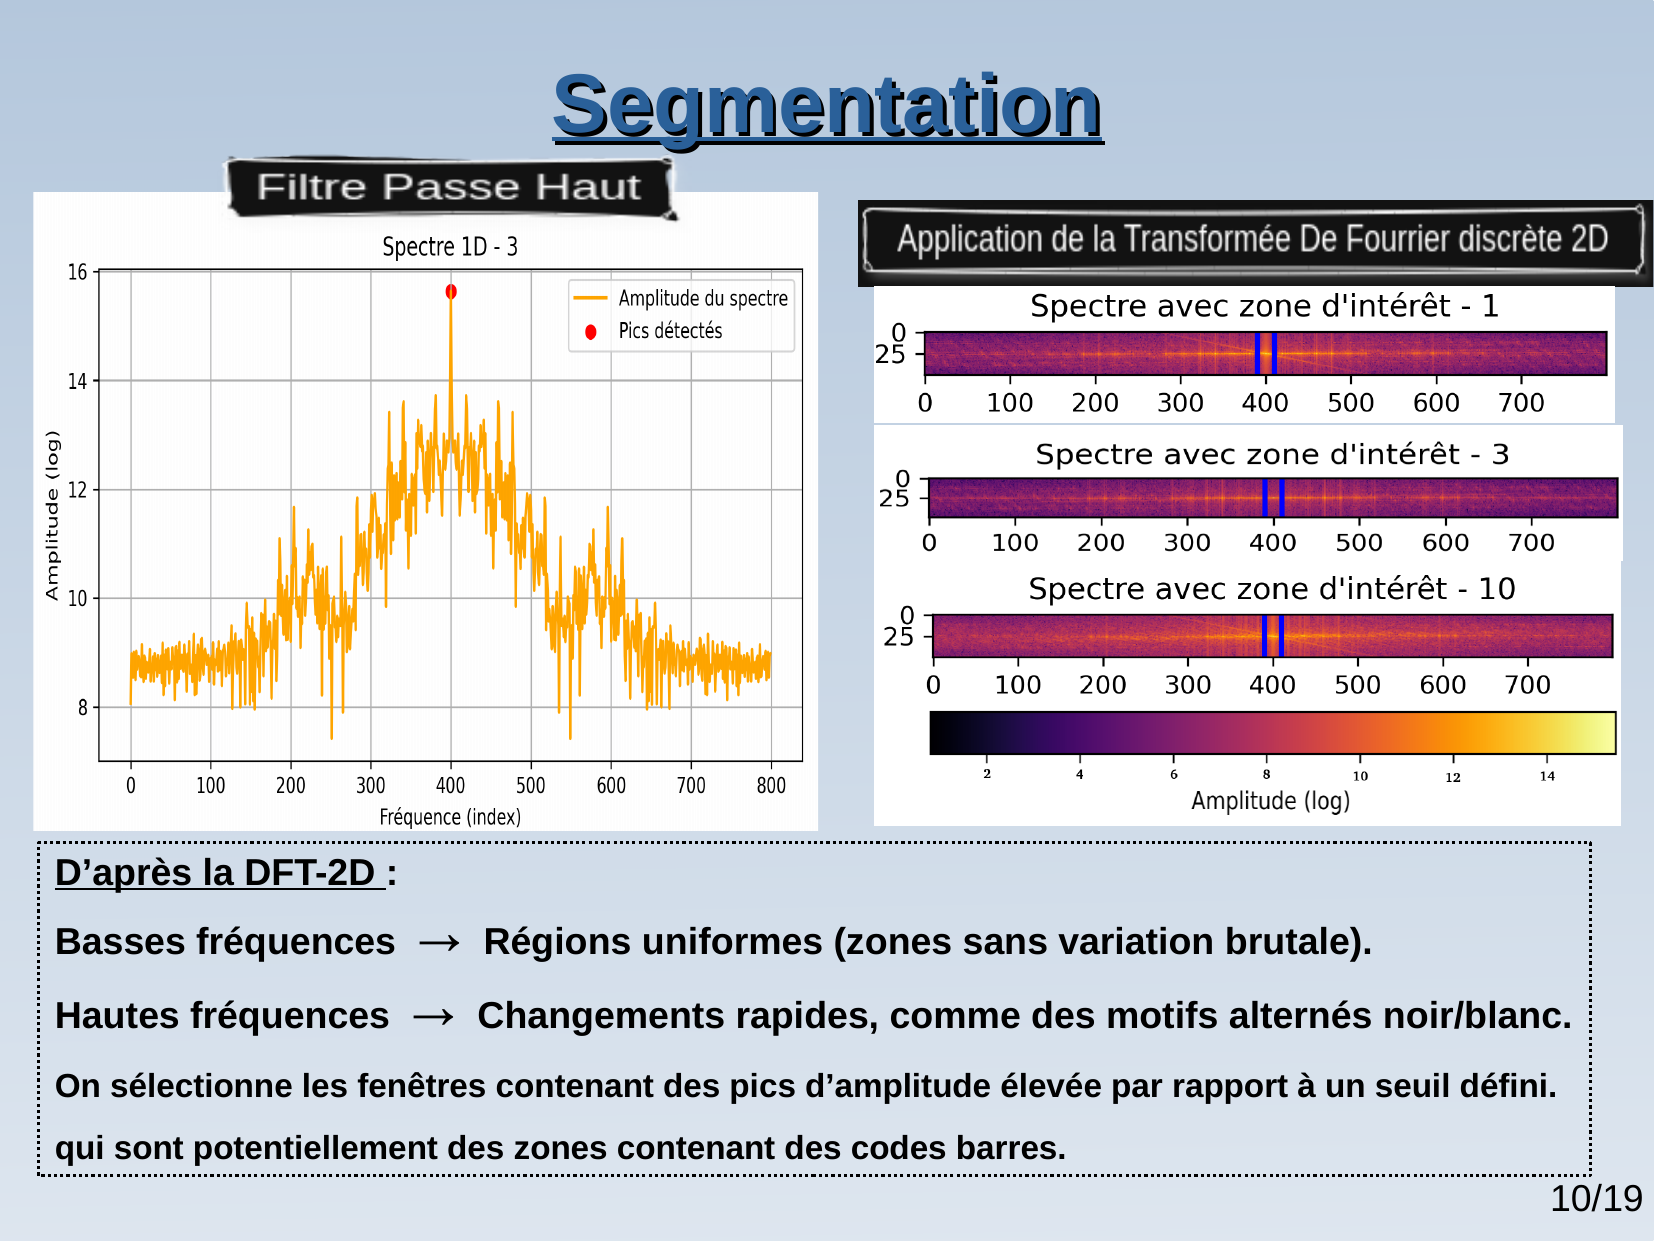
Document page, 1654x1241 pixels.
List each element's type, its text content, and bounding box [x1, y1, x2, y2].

picture [874, 425, 1623, 826]
text_box D’après la DFT-2D : Basses fréquences → Régions uniformes (zones sans variation brutale). Hautes fréquences → Changements rapides, comme des motifs alternés noir/blanc. On sélectionne les fenêtres contenant des pics d’amplitude élevée par rapport à un seuil défini. qui sont potentiellement des zones contenant des codes barres. [38, 842, 1591, 1176]
picture [33, 151, 819, 831]
title Segmentation [82, 0, 1571, 207]
picture [858, 200, 1654, 423]
